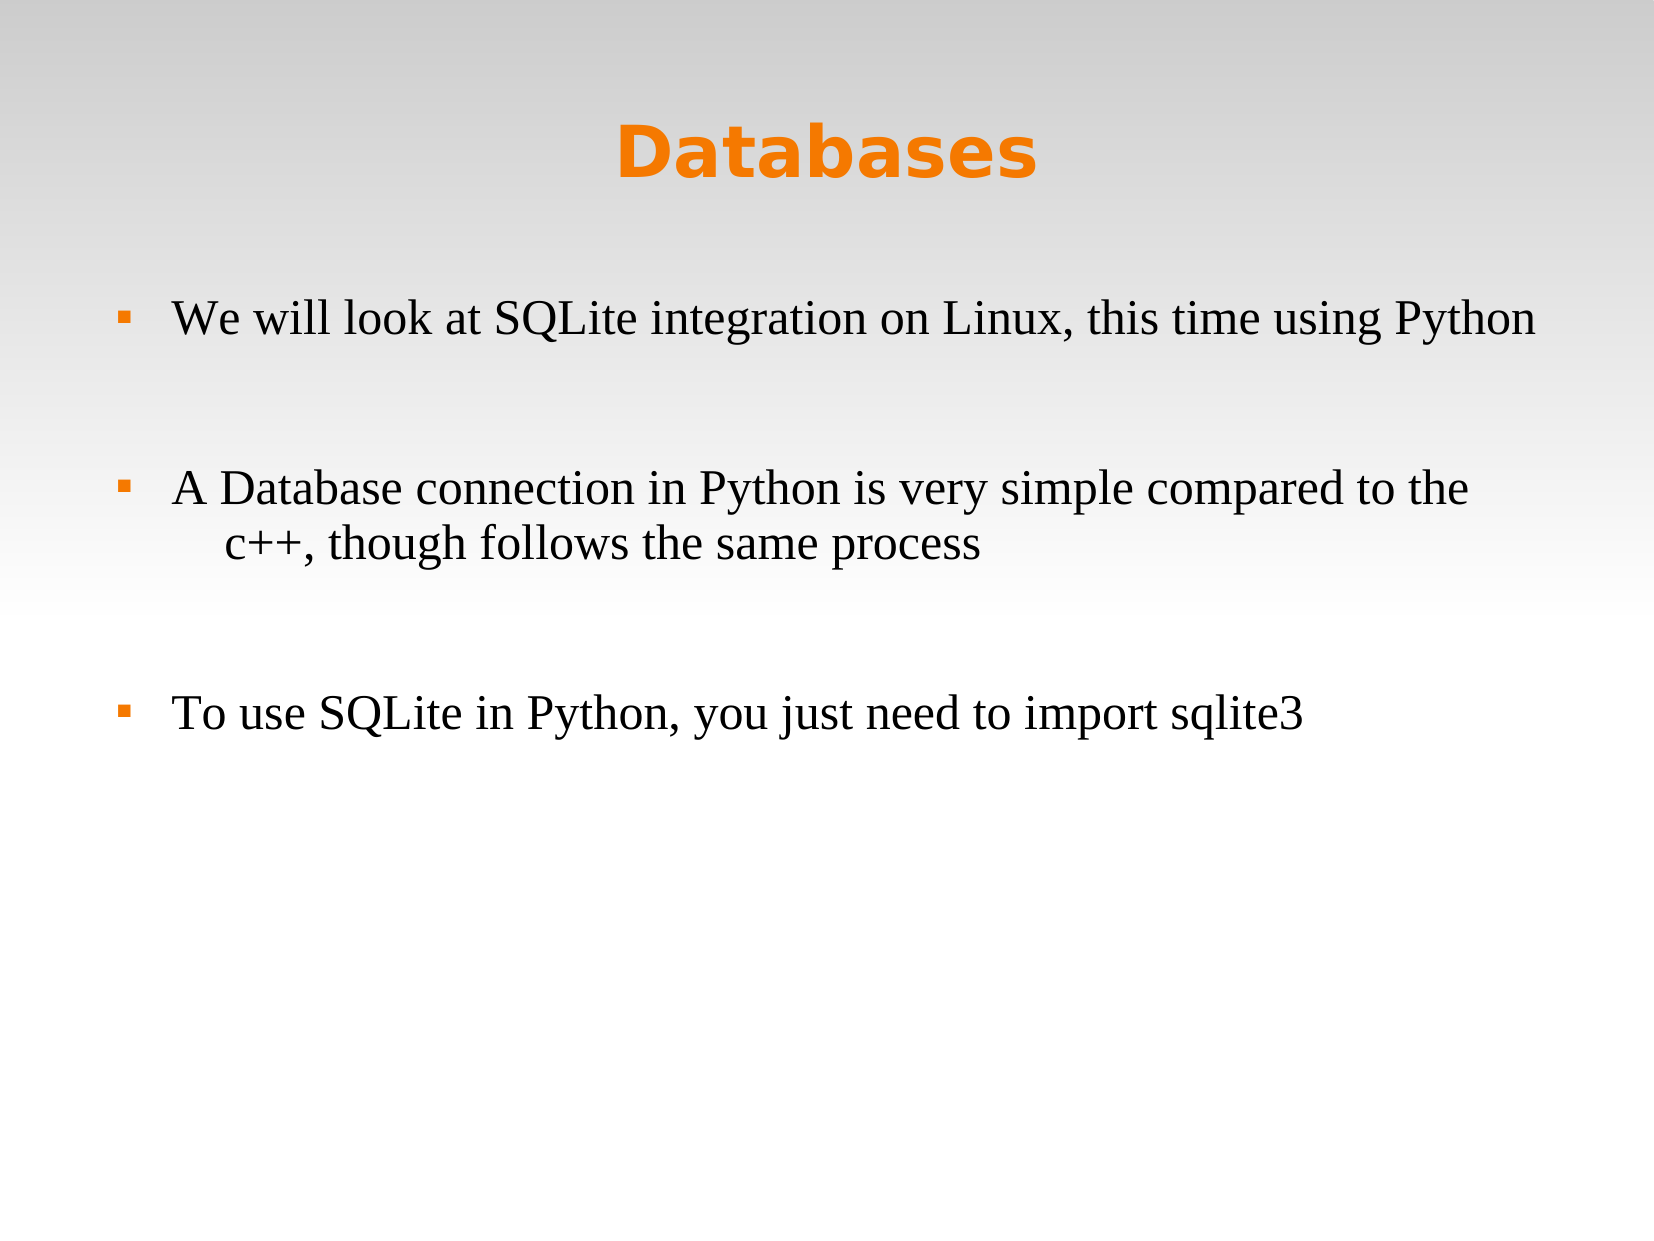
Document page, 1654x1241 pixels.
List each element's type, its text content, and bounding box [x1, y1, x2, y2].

list We will look at SQLite integration on Linux, this time using Python A Database connection in Python is very simple compared to the c++, though follows the same process To use SQLite in Python, you just need to import sqlite3 [82, 290, 1571, 1109]
title Databases [82, 49, 1571, 257]
